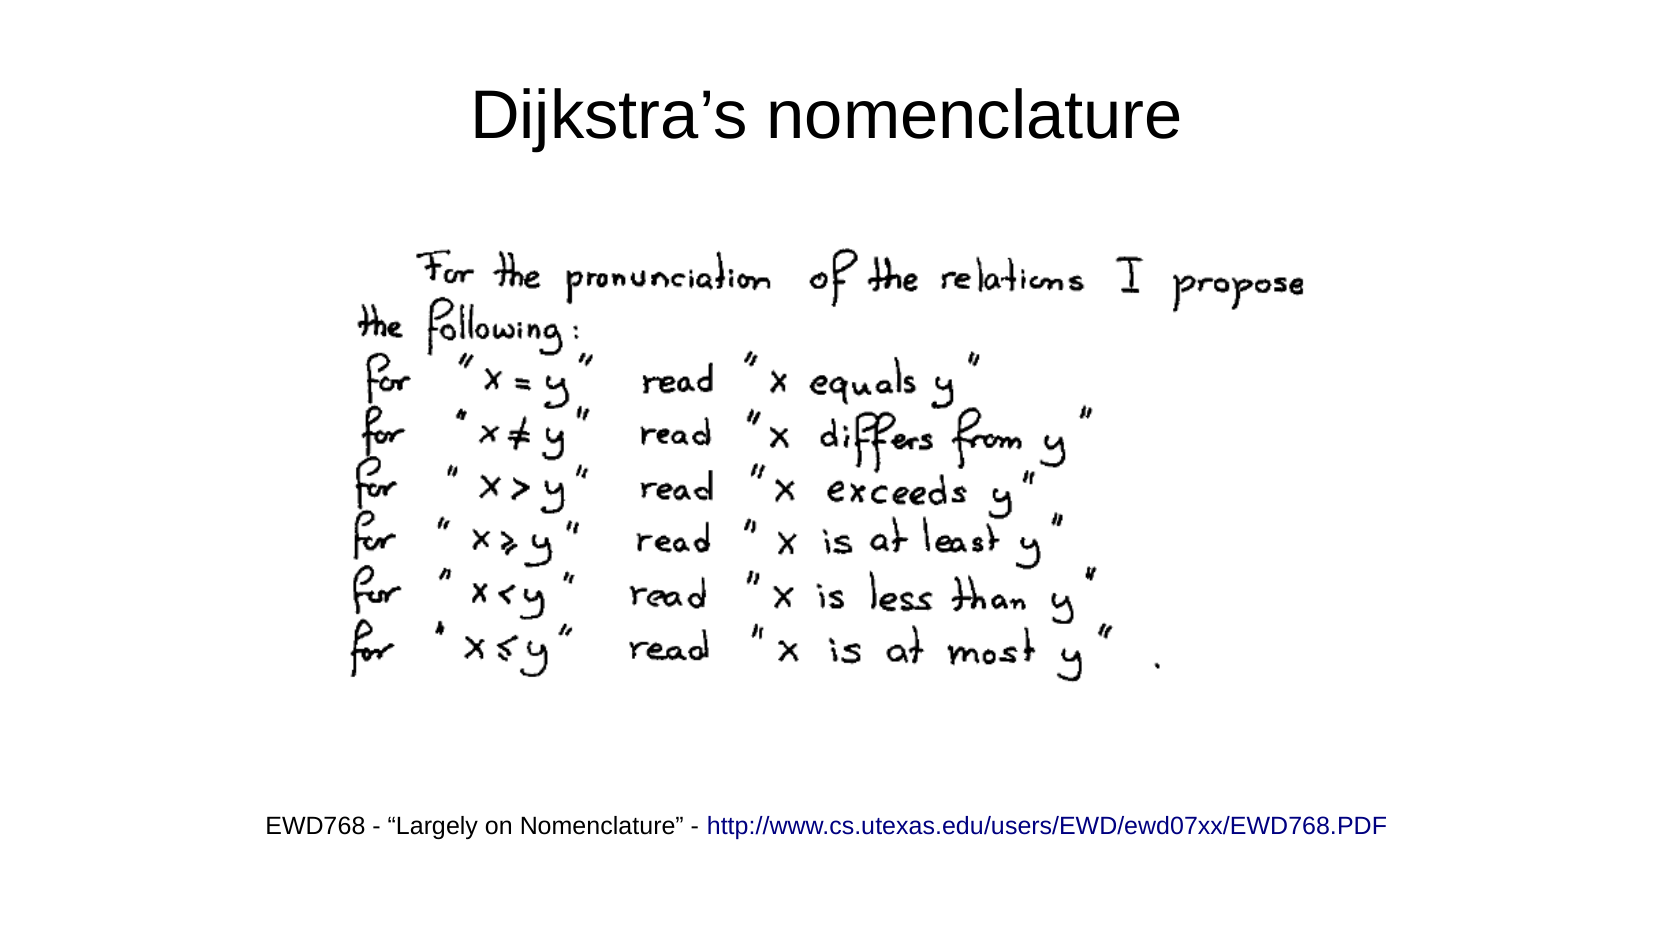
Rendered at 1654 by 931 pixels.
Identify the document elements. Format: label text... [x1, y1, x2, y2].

title Dijkstra’s nomenclature [82, 37, 1571, 193]
picture [329, 240, 1325, 691]
text_box EWD768 - “Largely on Nomenclature” - http://www.cs.utexas.edu/users/EWD/ewd07xx/EWD768.PDF [250, 804, 1403, 848]
